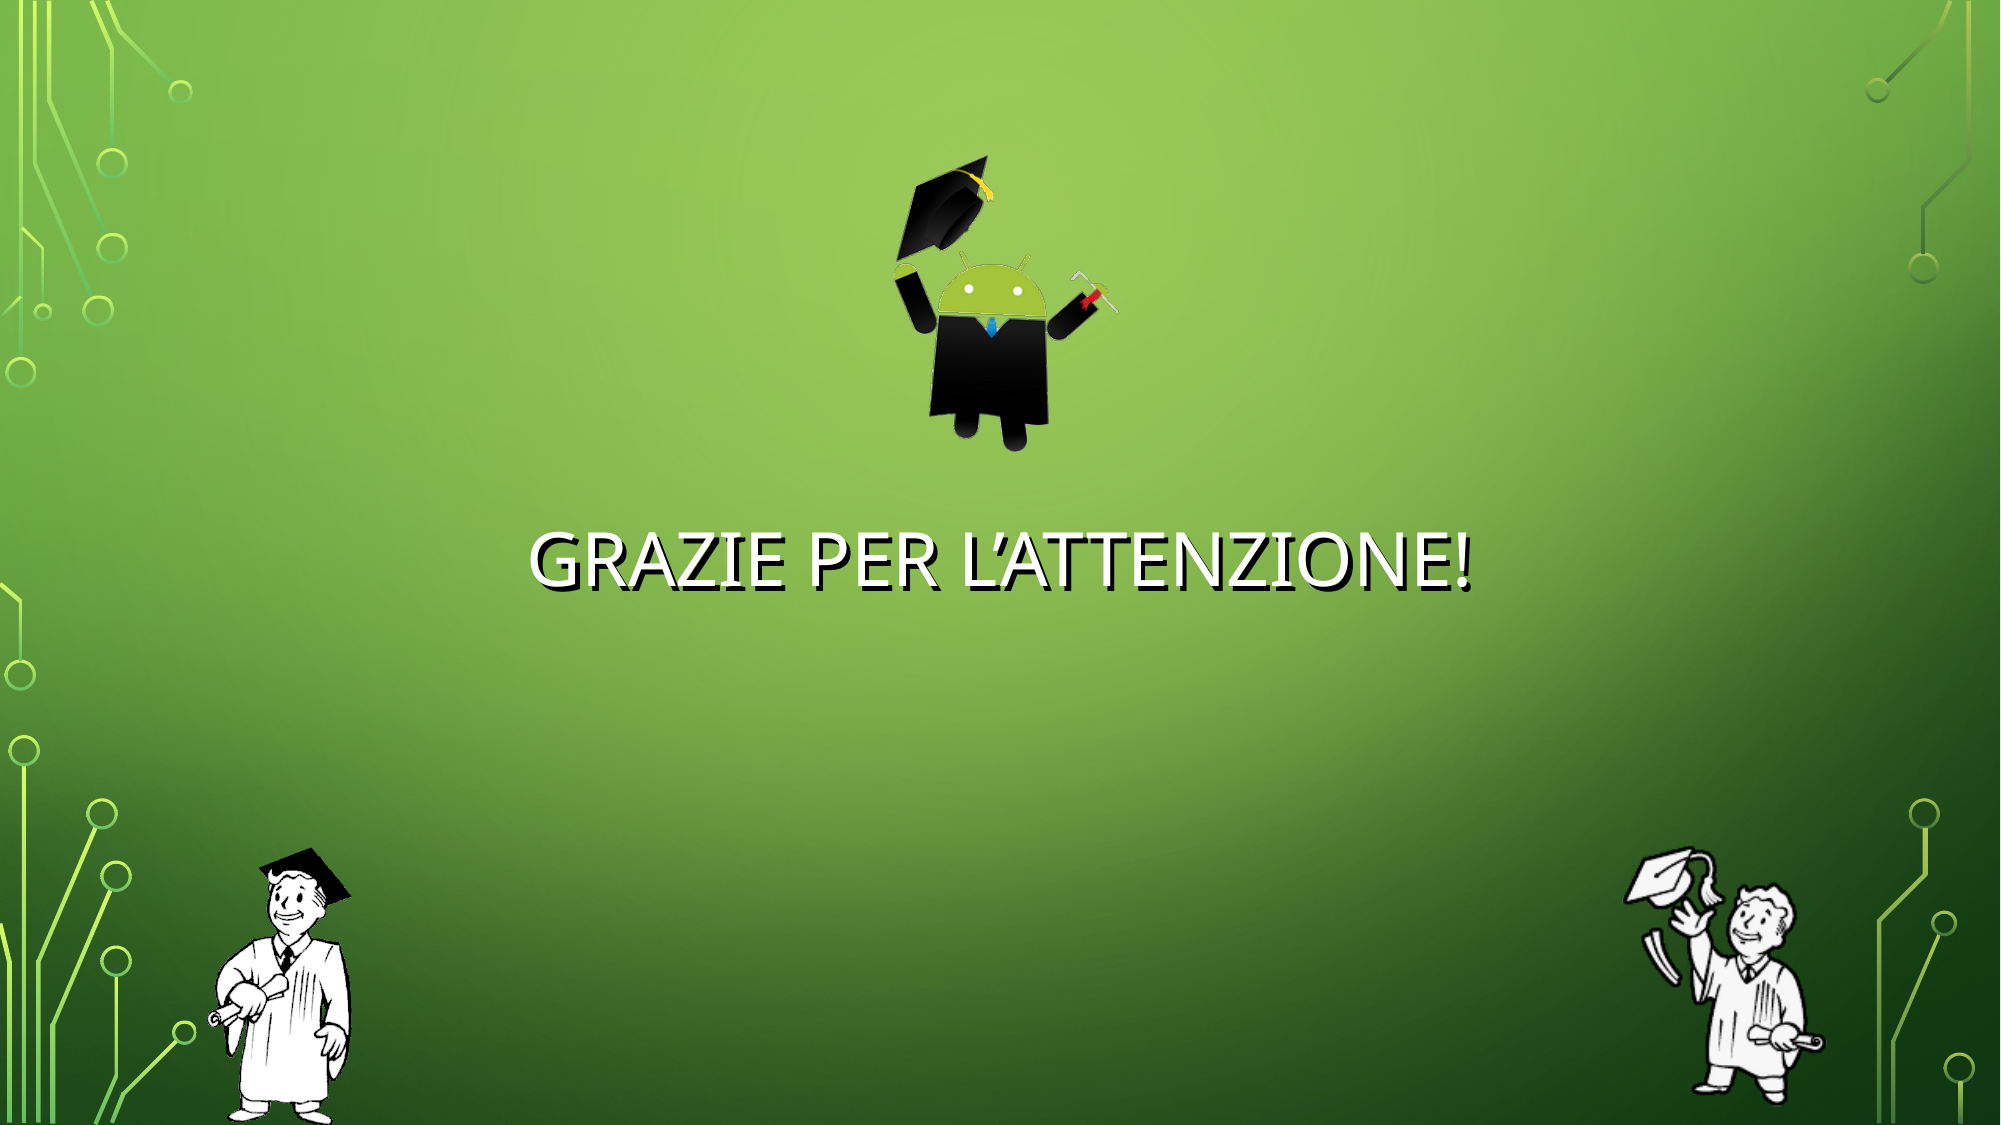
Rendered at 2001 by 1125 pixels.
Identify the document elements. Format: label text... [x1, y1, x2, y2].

title Grazie per l’attenzione! [137, 453, 1863, 672]
picture [206, 847, 352, 1125]
picture [1576, 828, 1874, 1125]
picture [860, 154, 1140, 454]
